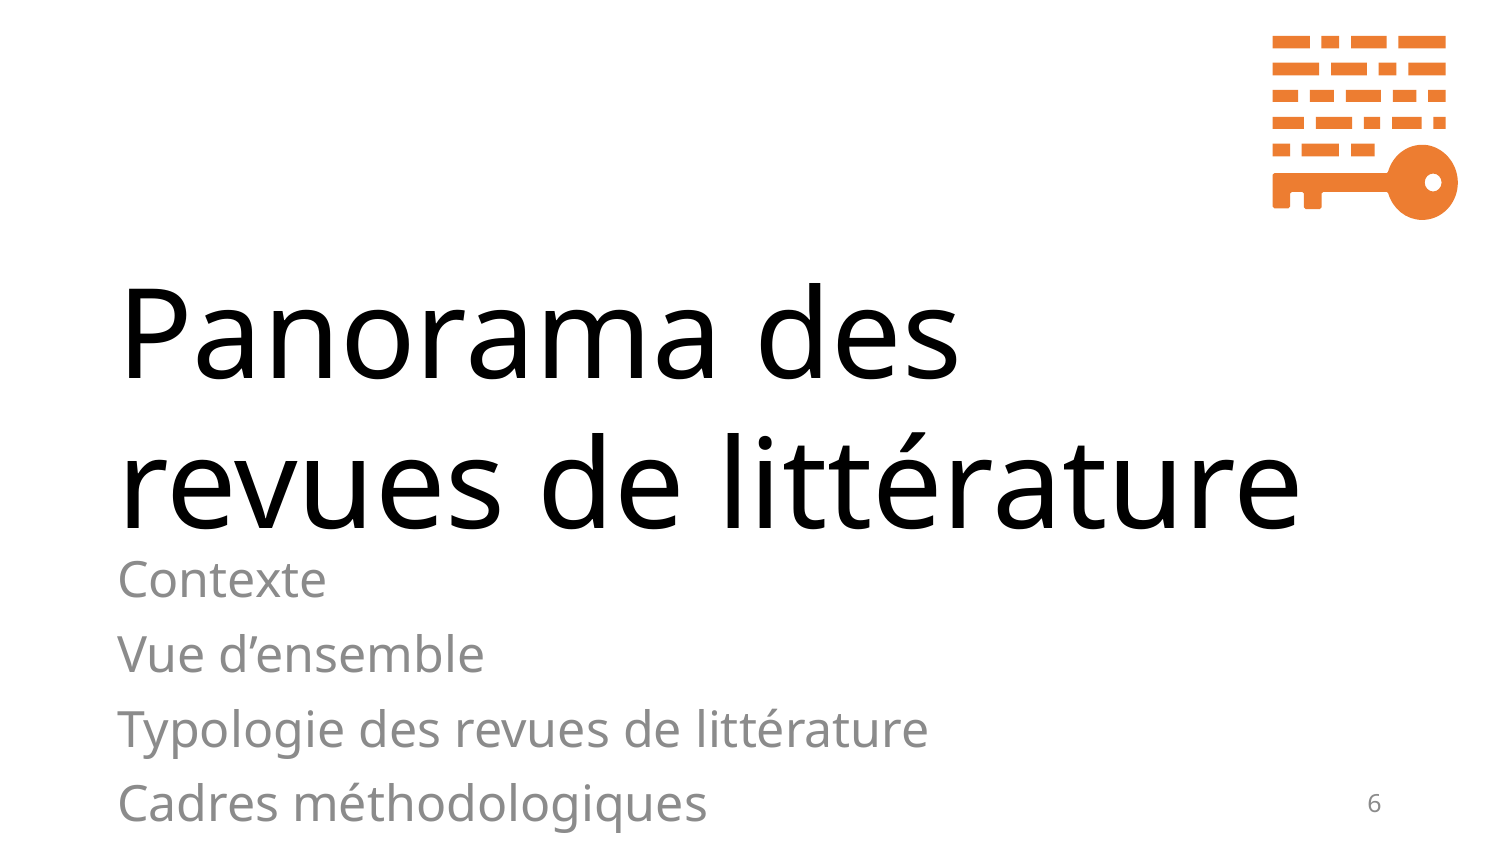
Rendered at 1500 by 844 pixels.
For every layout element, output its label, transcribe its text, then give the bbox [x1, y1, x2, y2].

list Contexte Vue d’ensemble Typologie des revues de littérature Cadres méthodologiques [102, 546, 1396, 809]
text_box [1363, 116, 1381, 129]
text_box [1272, 62, 1320, 76]
text_box [1428, 89, 1446, 102]
text_box [1392, 89, 1417, 102]
text_box [1351, 35, 1387, 49]
text_box [1345, 89, 1381, 102]
text_box [1315, 116, 1353, 129]
text_box [1351, 143, 1375, 157]
text_box [1272, 89, 1299, 102]
text_box [1272, 35, 1310, 49]
text_box [1398, 35, 1446, 49]
text_box [1321, 35, 1340, 49]
text_box [1331, 62, 1367, 76]
text_box [1272, 143, 1291, 157]
text_box [1272, 116, 1304, 129]
text_box [1433, 116, 1446, 129]
text_box [1309, 89, 1334, 102]
text_box [1301, 143, 1339, 157]
text_box [1392, 116, 1422, 129]
text_box [1272, 144, 1458, 220]
title Panorama des revues de littérature [102, 210, 1396, 546]
text_box [1408, 62, 1446, 76]
text_box [1378, 62, 1397, 76]
